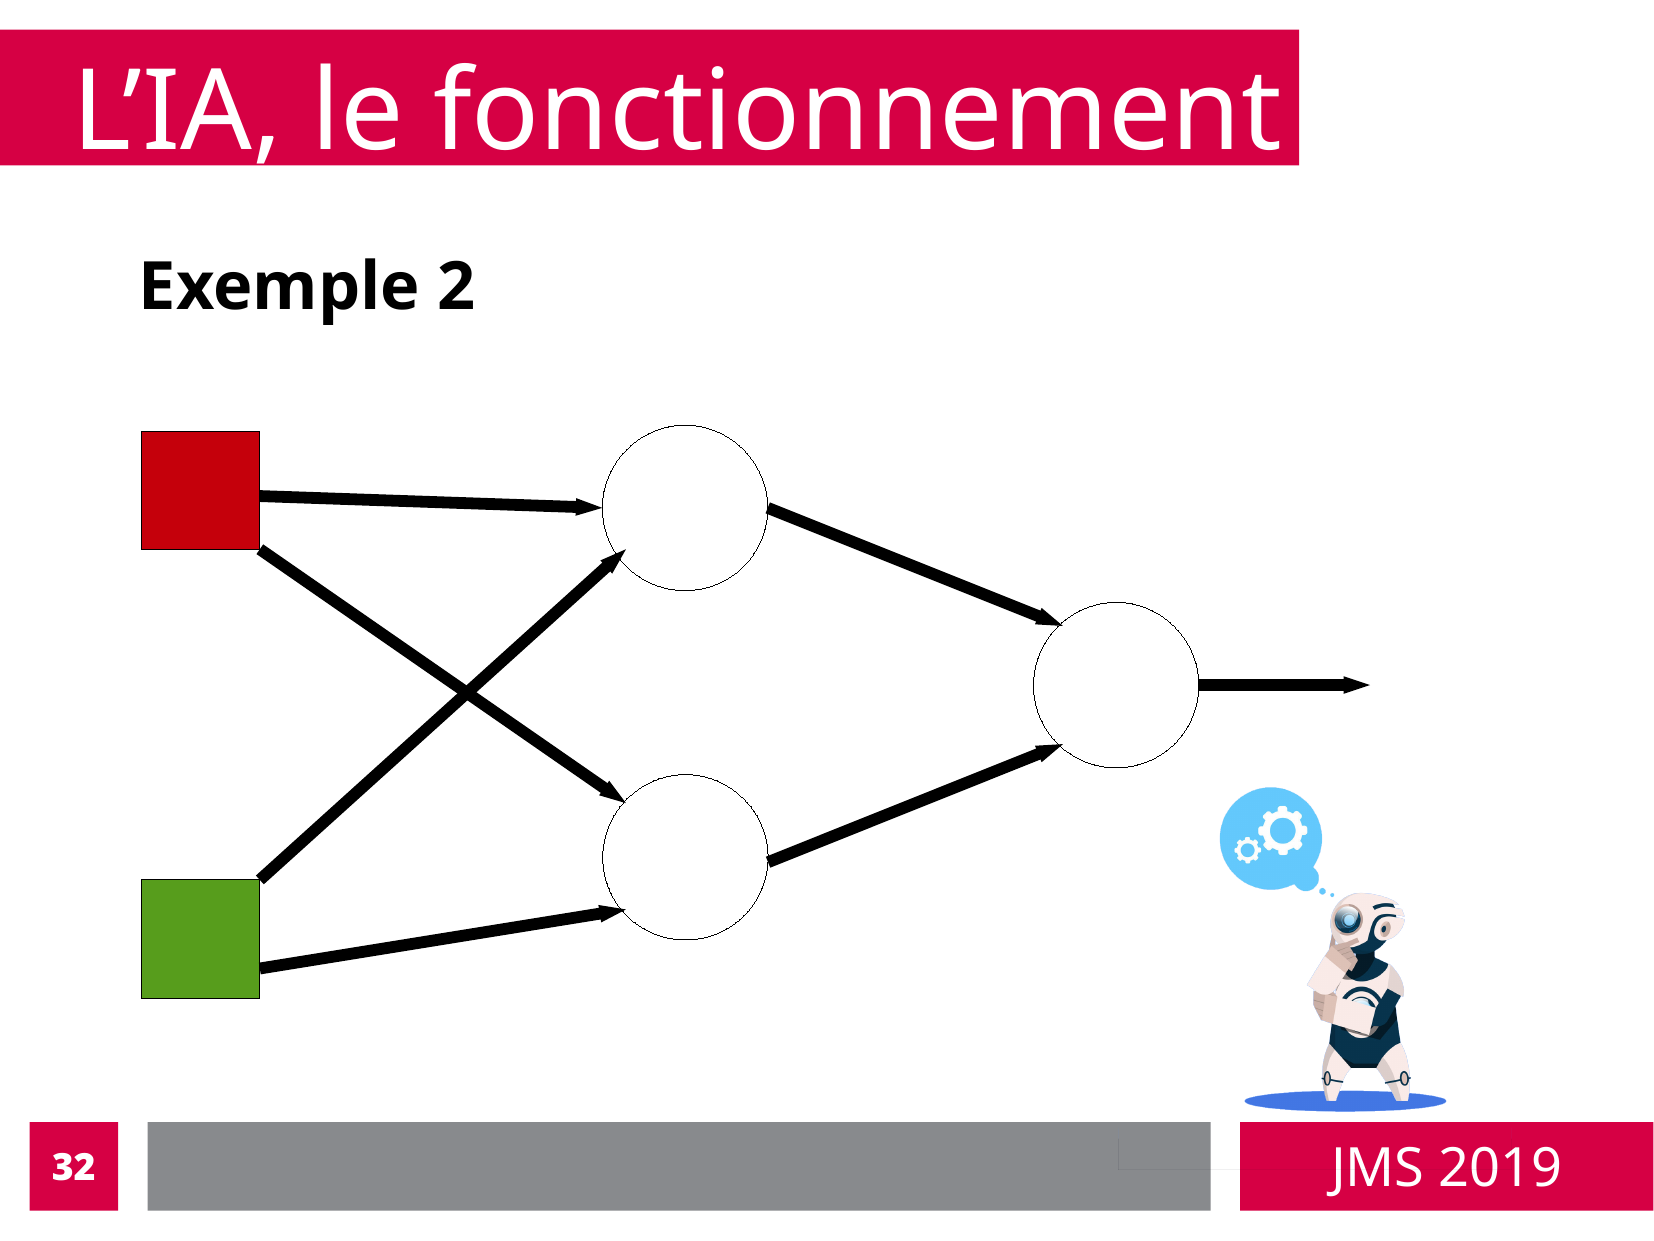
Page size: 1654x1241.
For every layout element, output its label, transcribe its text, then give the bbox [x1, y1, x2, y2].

picture [1118, 744, 1512, 1170]
text_box [1033, 602, 1199, 768]
text_box [141, 879, 260, 999]
text_box Exemple 2 [0, 237, 615, 330]
text_box [141, 431, 260, 550]
text_box [602, 425, 768, 591]
title L’IA, le fonctionnement [0, 29, 1371, 178]
text_box [602, 774, 769, 940]
